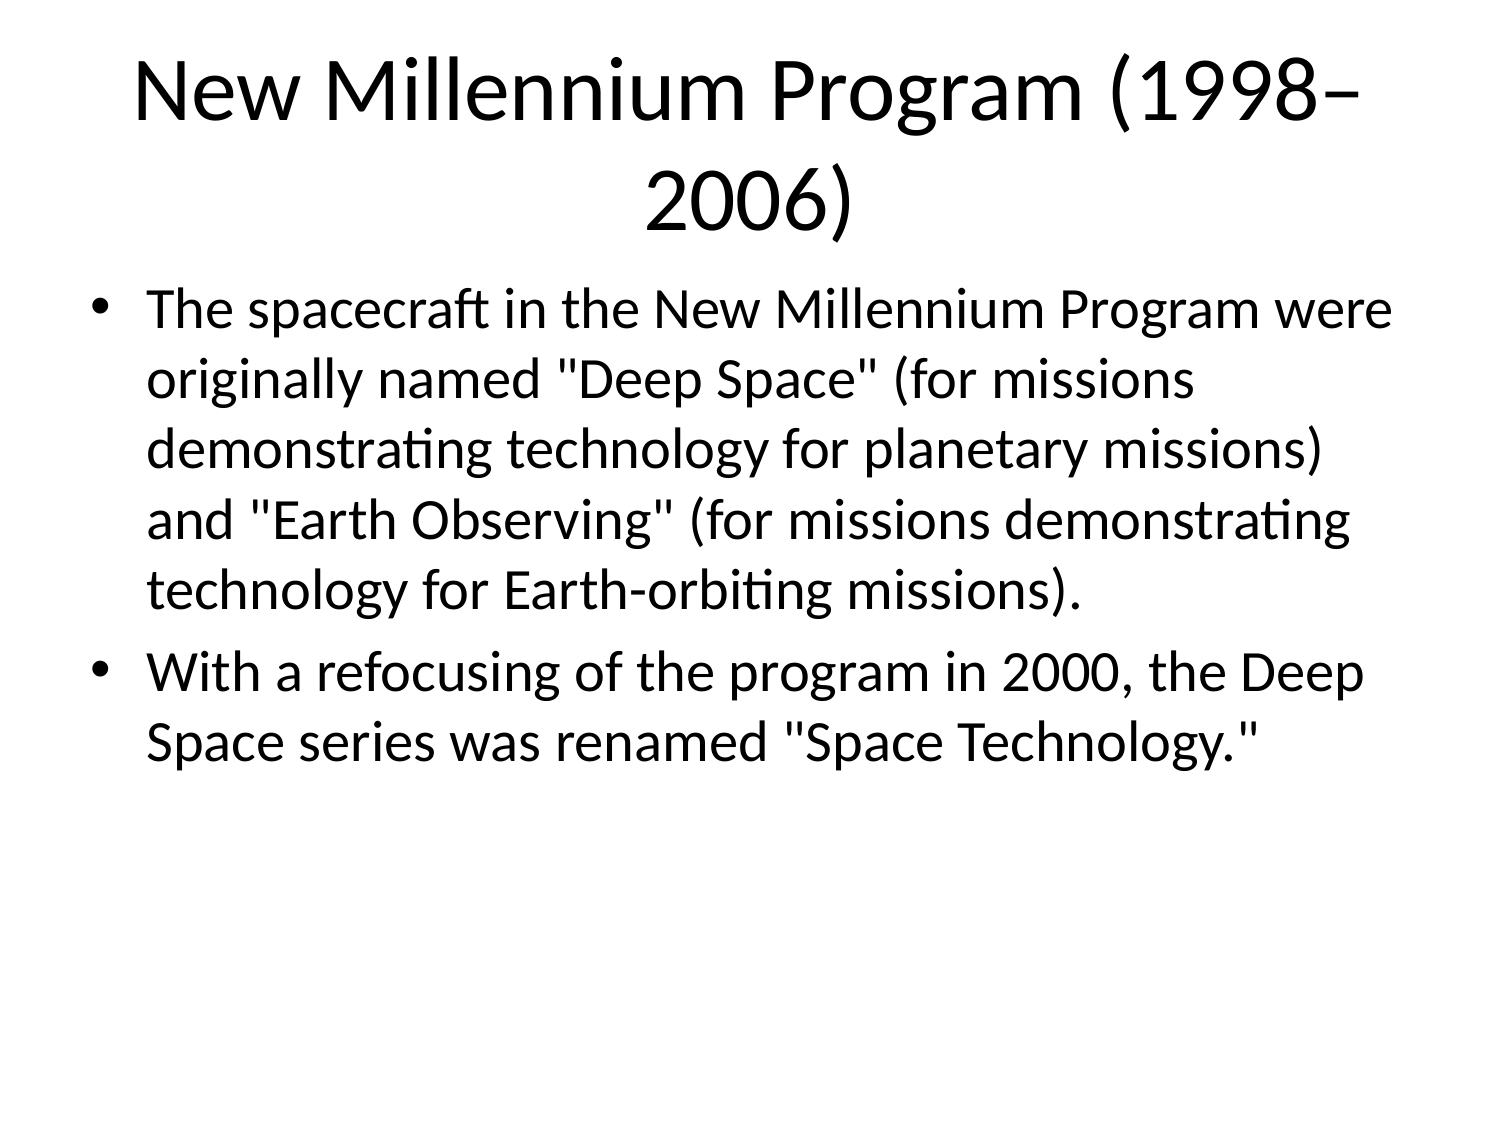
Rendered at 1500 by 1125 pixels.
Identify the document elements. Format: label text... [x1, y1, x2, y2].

list The spacecraft in the New Millennium Program were originally named "Deep Space" (for missions demonstrating technology for planetary missions) and "Earth Observing" (for missions demonstrating technology for Earth-orbiting missions). With a refocusing of the program in 2000, the Deep Space series was renamed "Space Technology." [75, 262, 1425, 1005]
title New Millennium Program (1998–2006) [75, 45, 1425, 233]
